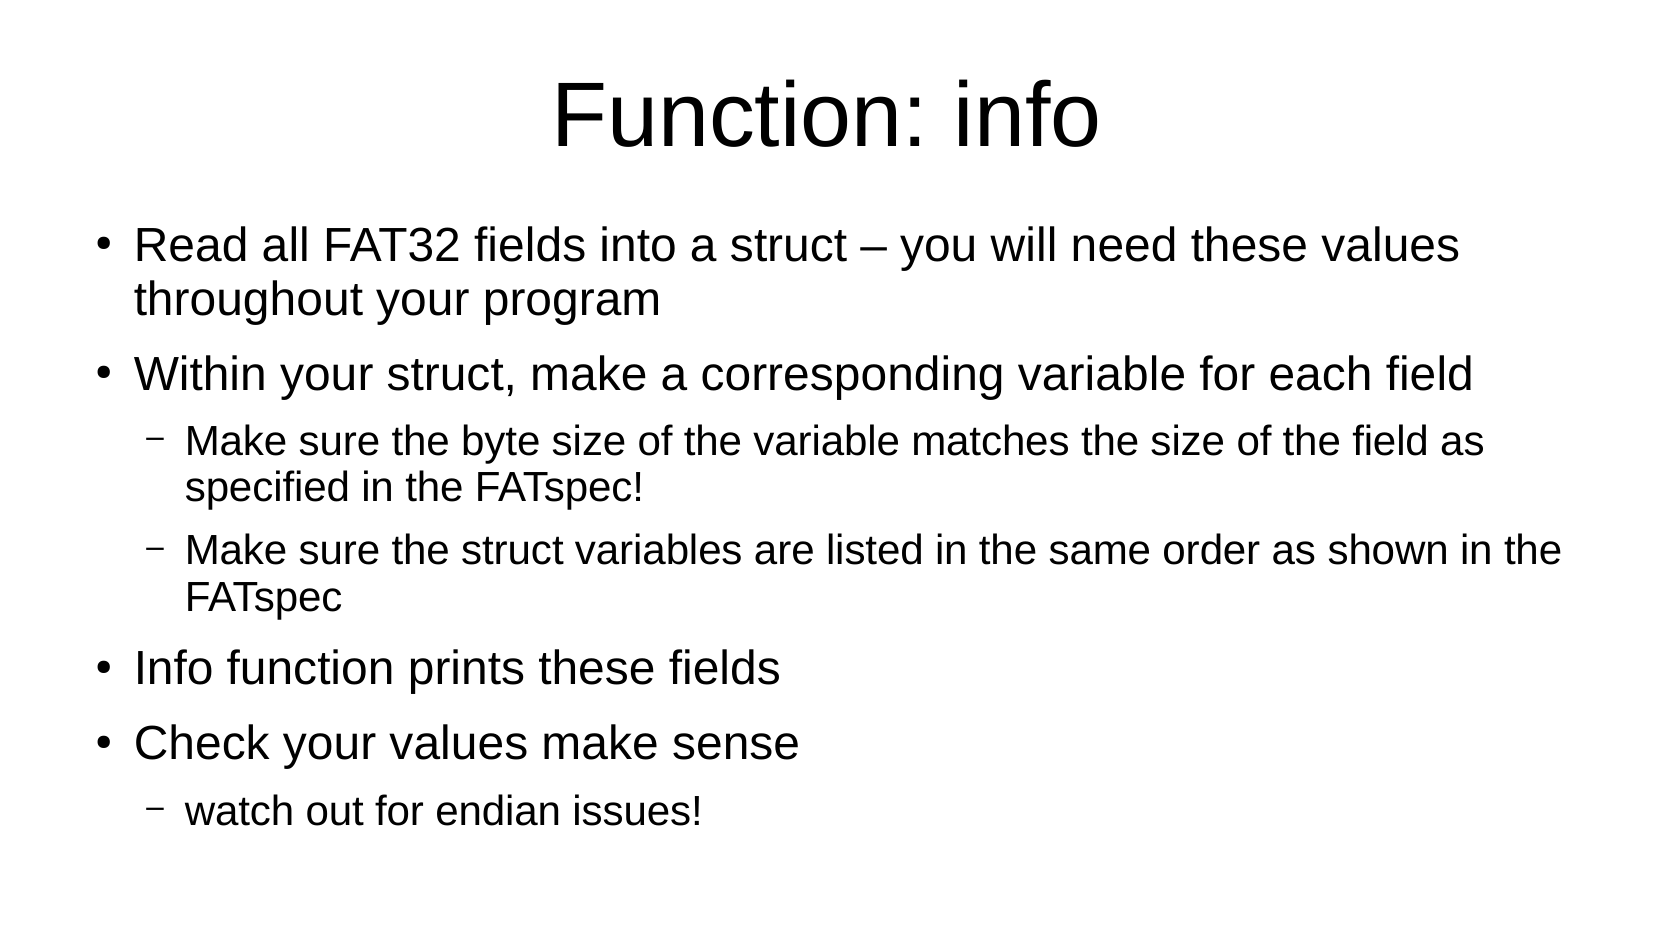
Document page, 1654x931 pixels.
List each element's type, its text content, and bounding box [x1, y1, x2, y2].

title Function: info [82, 37, 1571, 193]
list Read all FAT32 fields into a struct – you will need these values throughout your program Within your struct, make a corresponding variable for each field Make sure the byte size of the variable matches the size of the field as specified in the FATspec! Make sure the struct variables are listed in the same order as shown in the FATspec Info function prints these fields Check your values make sense watch out for endian issues! [82, 217, 1571, 841]
